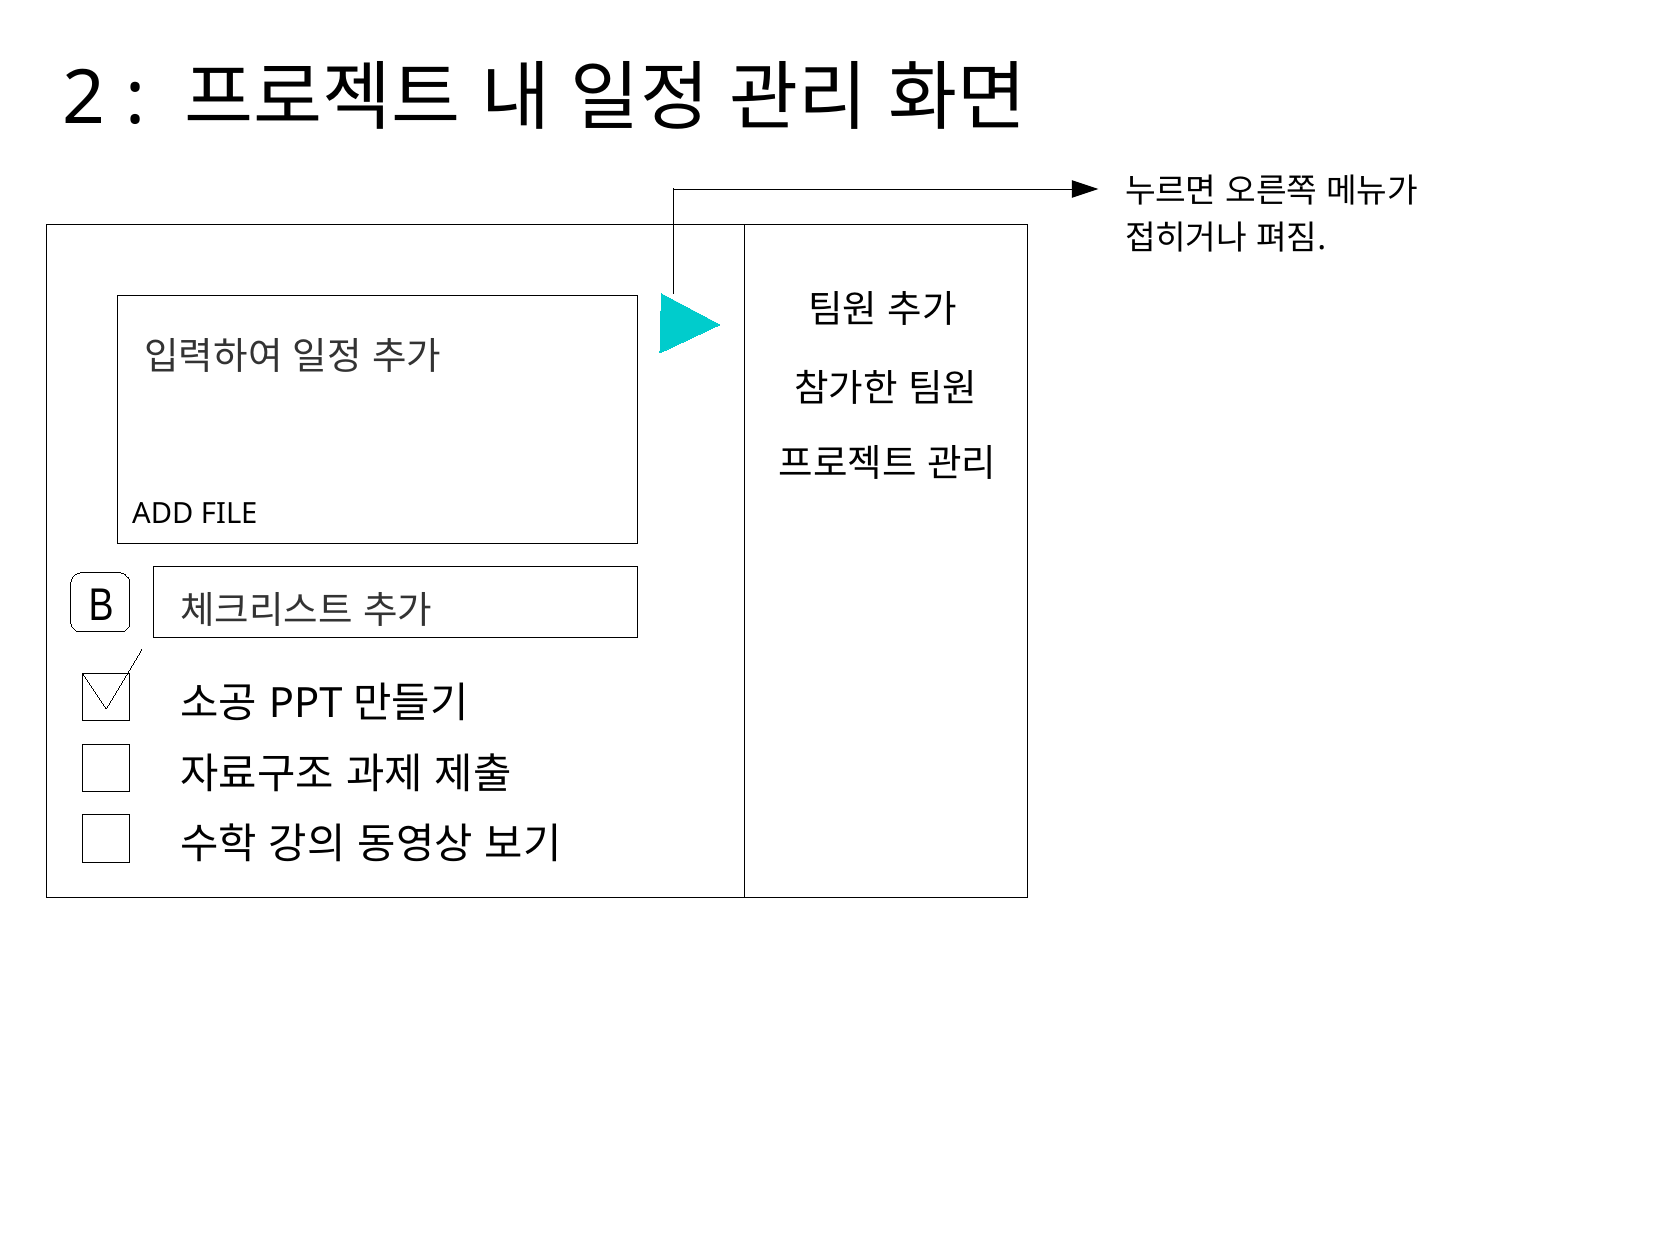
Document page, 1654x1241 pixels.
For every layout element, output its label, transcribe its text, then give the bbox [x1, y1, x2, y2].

text_box 프로젝트 관리 [764, 425, 1016, 484]
text_box B [73, 569, 117, 637]
text_box 누르면 오른쪽 메뉴가 접히거나 펴짐. [1110, 156, 1440, 249]
text_box 자료구조 과제 제출 [165, 732, 567, 796]
text_box 입력하여 일정 추가 [129, 318, 532, 484]
text_box 2 : 프로젝트 내 일정 관리 화면 [48, 28, 1229, 130]
text_box [46, 224, 744, 898]
text_box 소공 PPT 만들기 [165, 661, 603, 725]
text_box 체크리스트 추가 [378, 572, 499, 631]
text_box ADD FILE [117, 484, 378, 650]
text_box 팀원 추가 [793, 271, 993, 335]
text_box 수학 강의 동영상 보기 [165, 803, 603, 915]
text_box [745, 224, 1028, 898]
text_box 참가한 팀원 [779, 350, 1028, 414]
